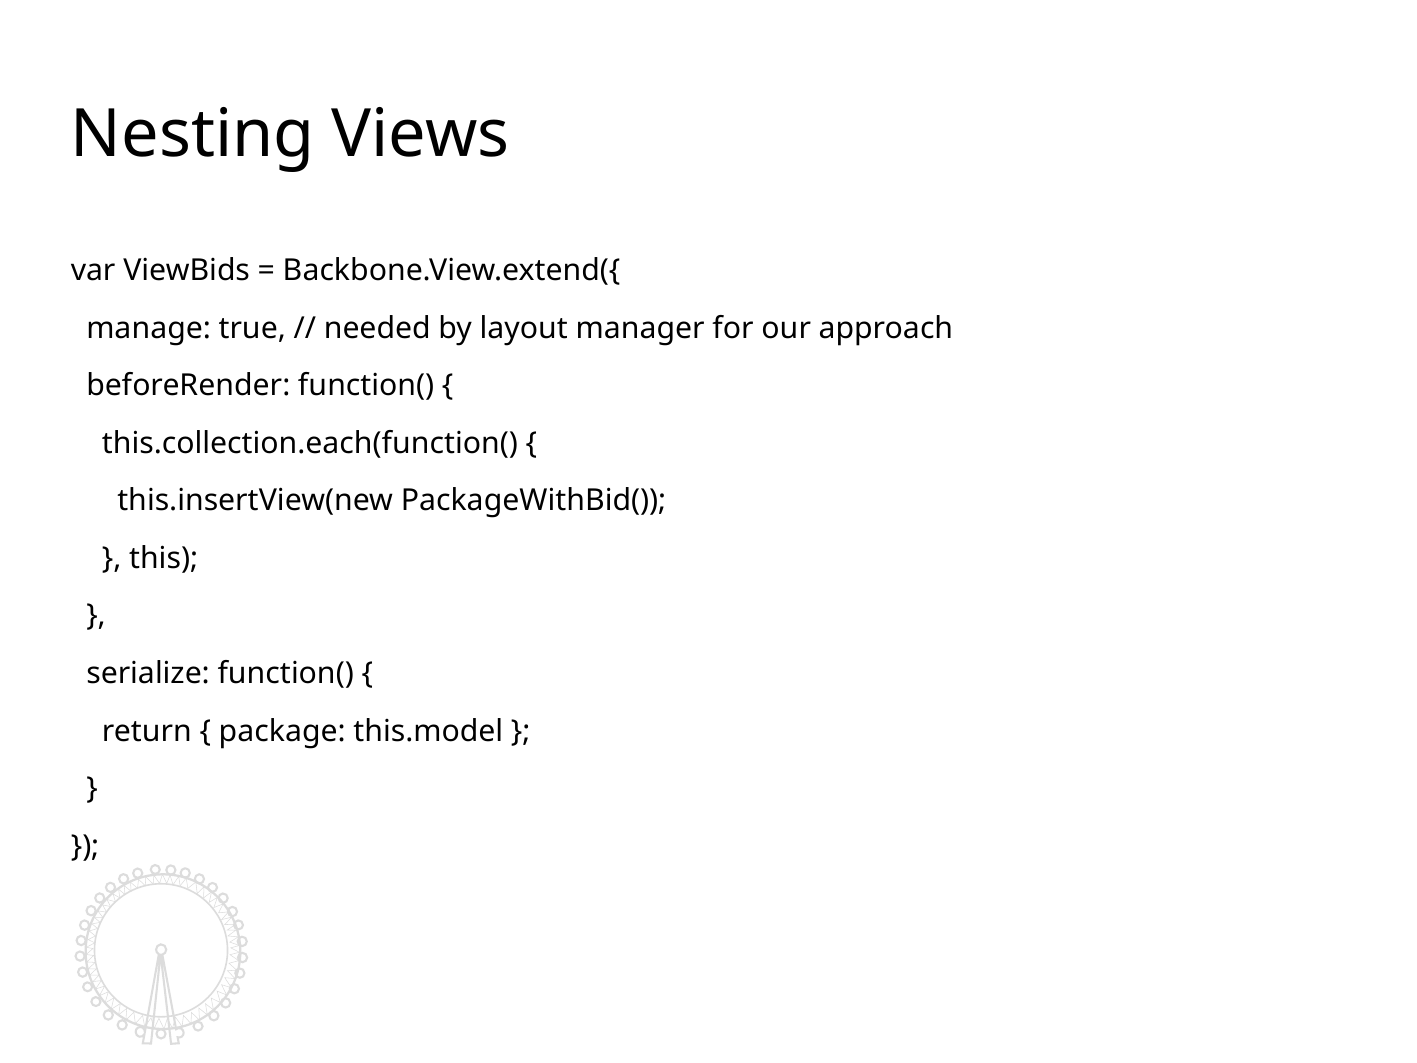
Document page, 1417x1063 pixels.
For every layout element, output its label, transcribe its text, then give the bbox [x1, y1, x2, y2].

list var ViewBids = Backbone.View.extend({ manage: true, // needed by layout manager for our approach beforeRender: function() { this.collection.each(function() { this.insertView(new PackageWithBid()); }, this); }, serialize: function() { return { package: this.model }; } }); [70, 248, 1318, 865]
title Nesting Views [70, 42, 1346, 220]
